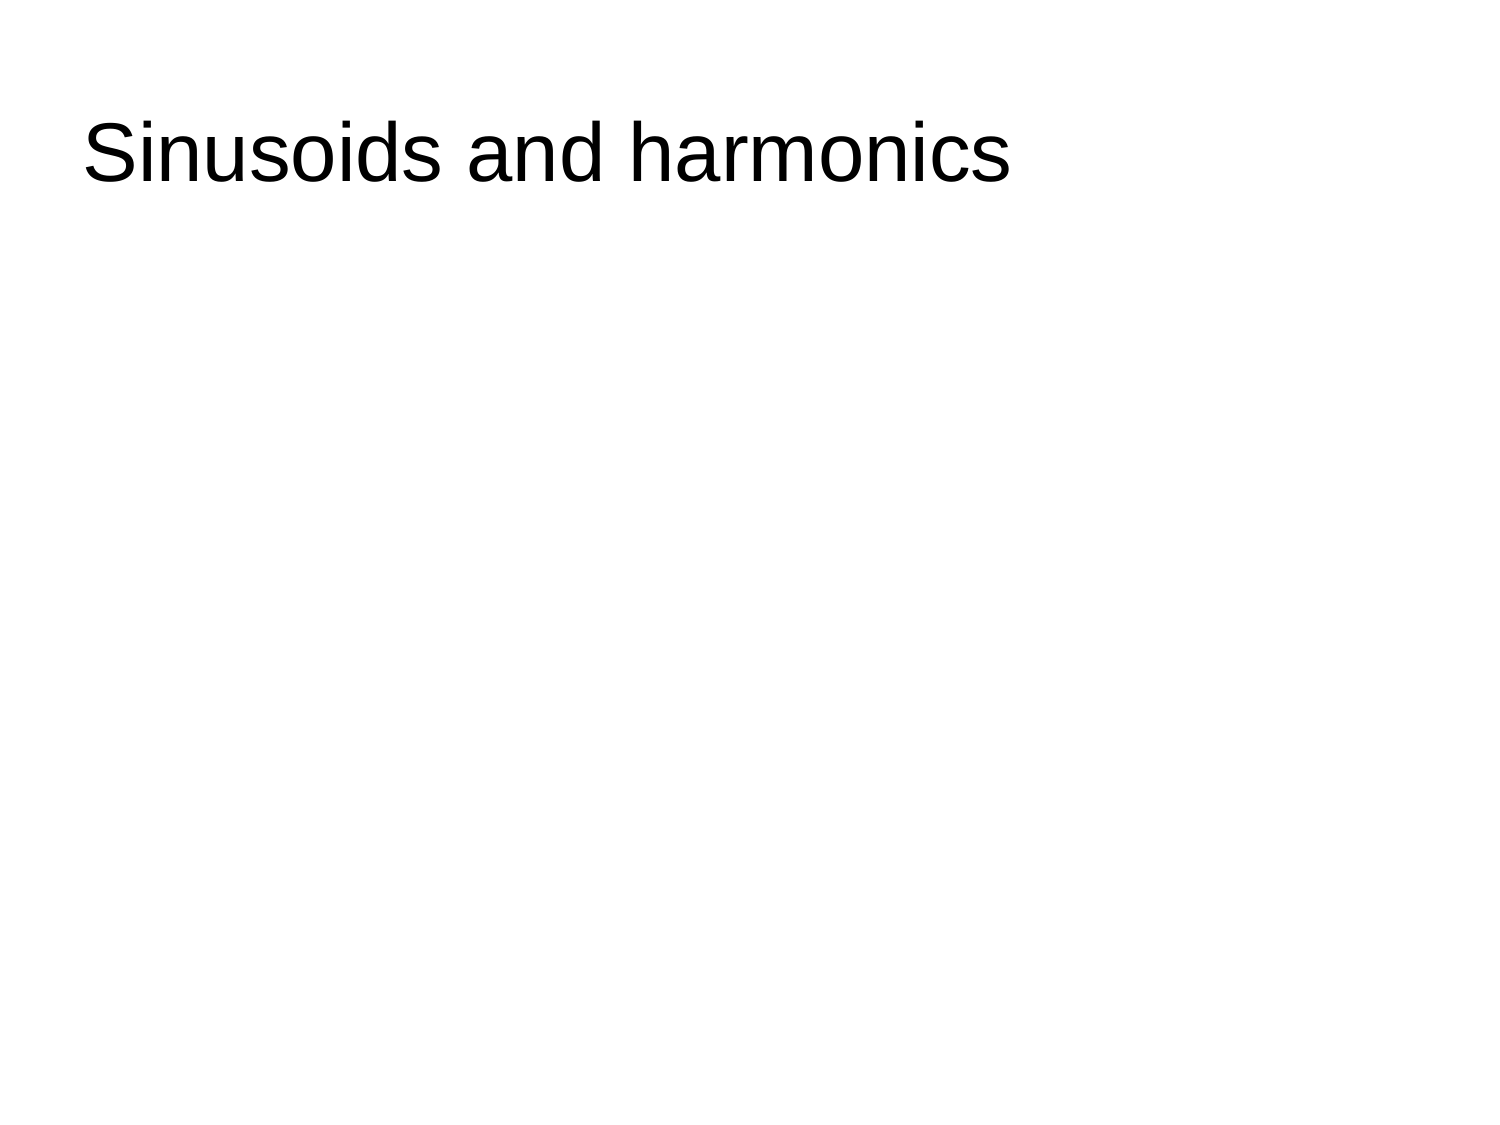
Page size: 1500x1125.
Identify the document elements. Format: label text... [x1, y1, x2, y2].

title Sinusoids and harmonics [82, 49, 1500, 257]
